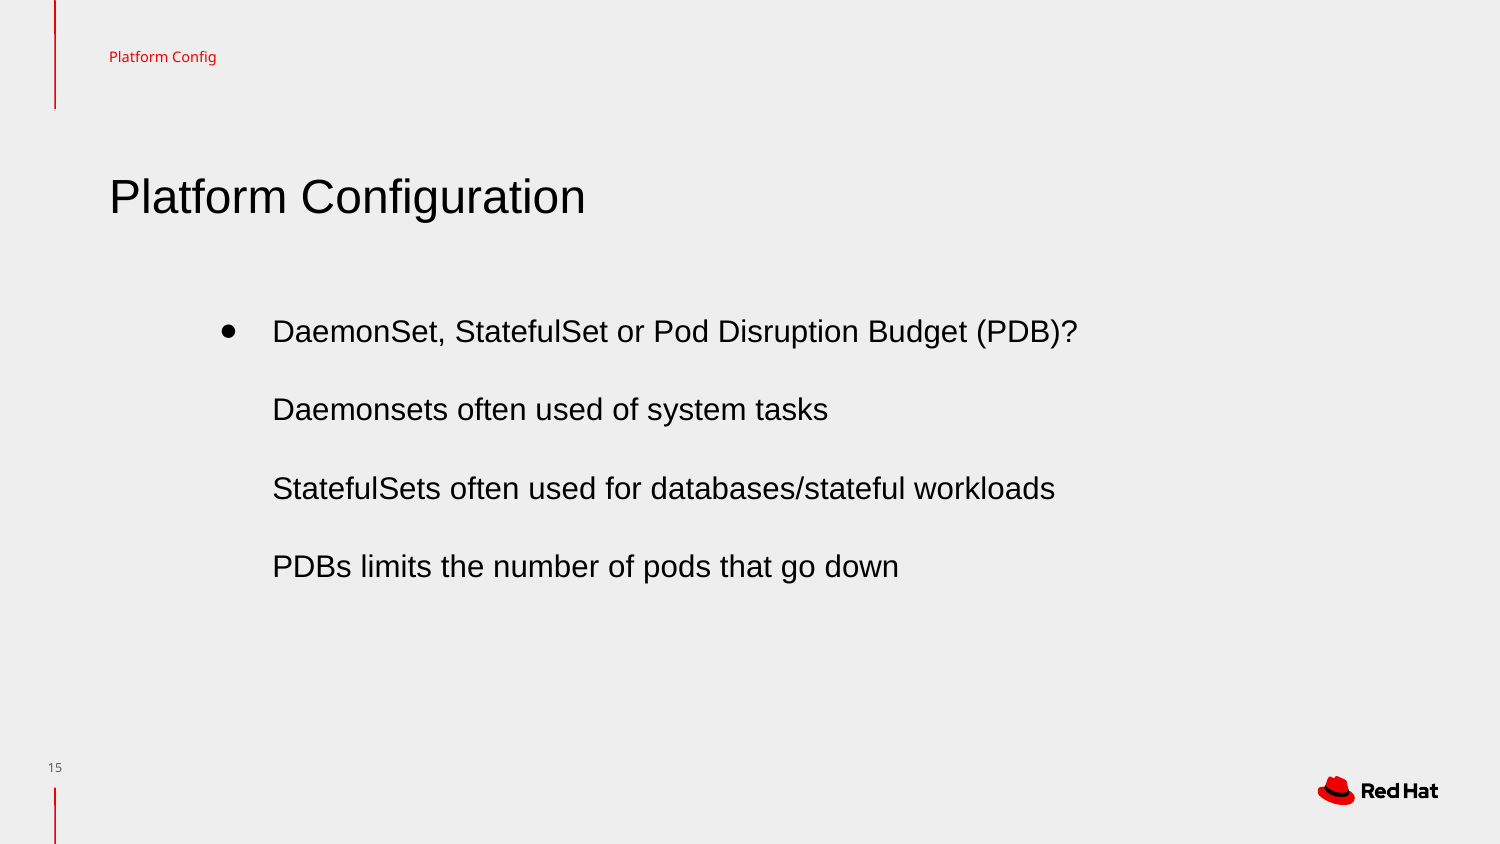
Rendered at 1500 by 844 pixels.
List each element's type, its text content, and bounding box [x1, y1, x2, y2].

title Platform Configuration [55, 145, 1285, 265]
subtitle Platform Config [55, 6, 689, 108]
picture [1317, 776, 1438, 805]
title DaemonSet, StatefulSet or Pod Disruption Budget (PDB)? Daemonsets often used of system tasks StatefulSets often used for databases/stateful workloads PDBs limits the number of pods that go down [197, 269, 1401, 705]
slide_number <number> [10, 759, 101, 777]
